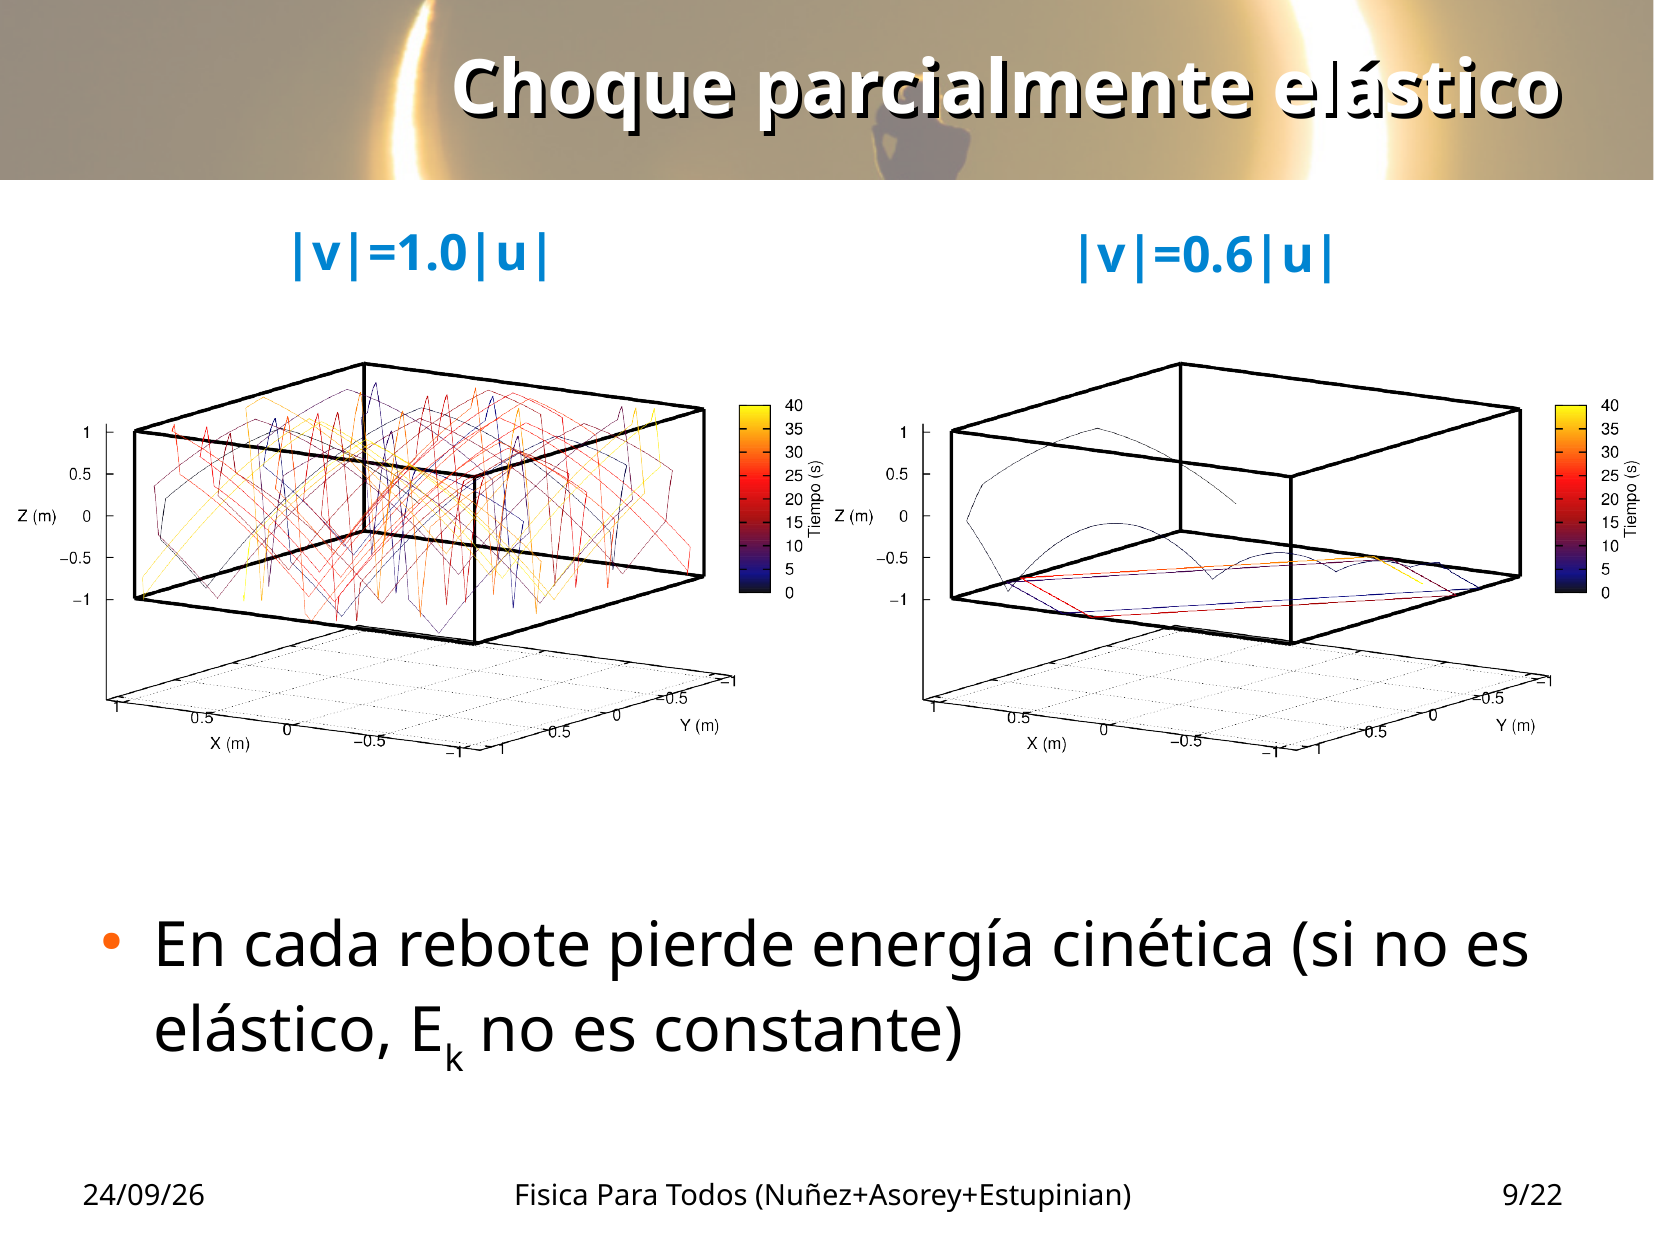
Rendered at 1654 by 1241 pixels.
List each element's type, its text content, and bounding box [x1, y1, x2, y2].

picture [0, 0, 1654, 180]
title Choque parcialmente elástico [75, 19, 1564, 151]
picture [0, 254, 1654, 845]
text_box |v|=1.0|u| [270, 210, 565, 254]
list En cada rebote pierde energía cinética (si no es elástico, Ek no es constante) [82, 900, 1571, 1140]
text_box |v|=0.6|u| [1055, 211, 1351, 254]
